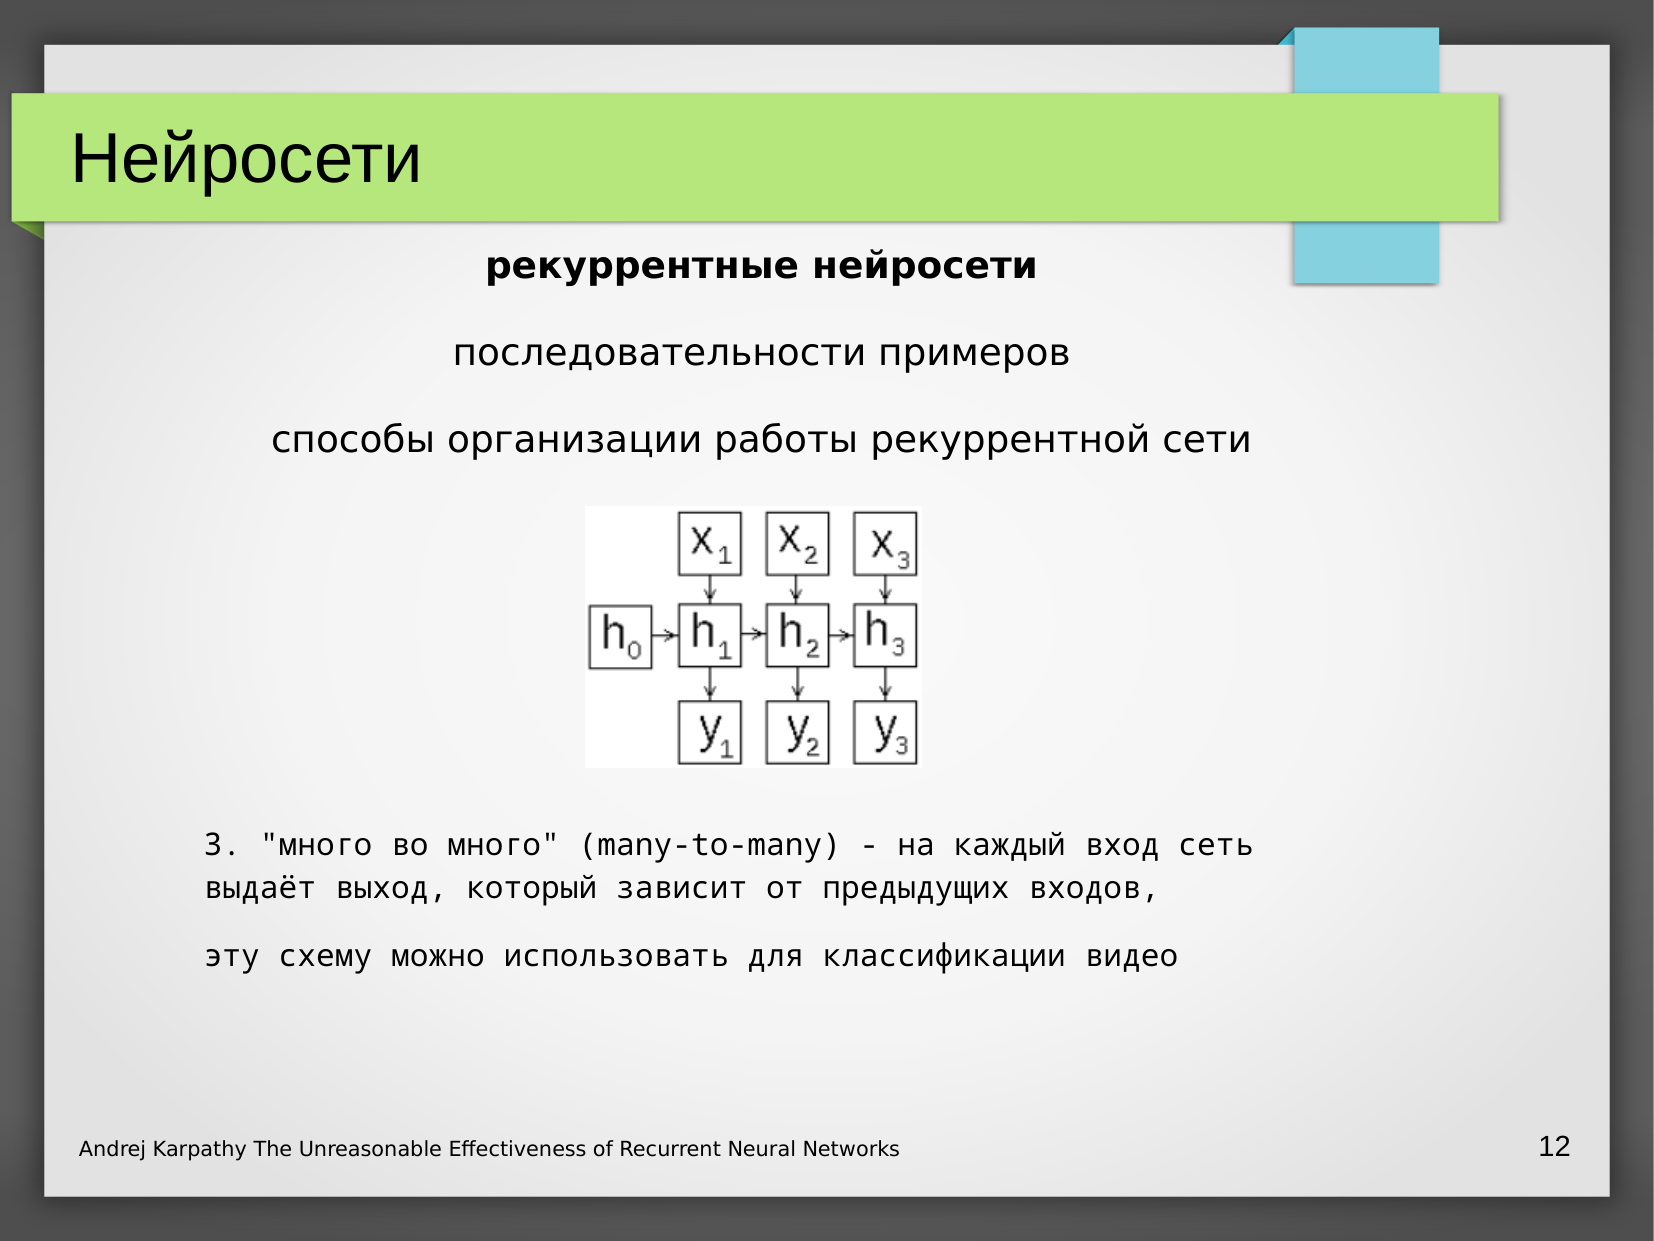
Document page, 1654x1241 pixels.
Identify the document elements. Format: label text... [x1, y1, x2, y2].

title Нейросети [70, 118, 1205, 199]
text_box рекуррентные нейросети последовательности примеров способы организации работы рекуррентной сети [224, 236, 1300, 513]
picture [0, 0, 1654, 1241]
text_box Andrej Karpathy The Unreasonable Effectiveness of Recurrent Neural Networks [64, 1130, 922, 1170]
text_box 3. "много во много" (many-to-many) - на каждый вход сеть выдаёт выход, который зависит от предыдущих входов, эту схему можно использовать для классификации видео [188, 814, 1378, 1046]
